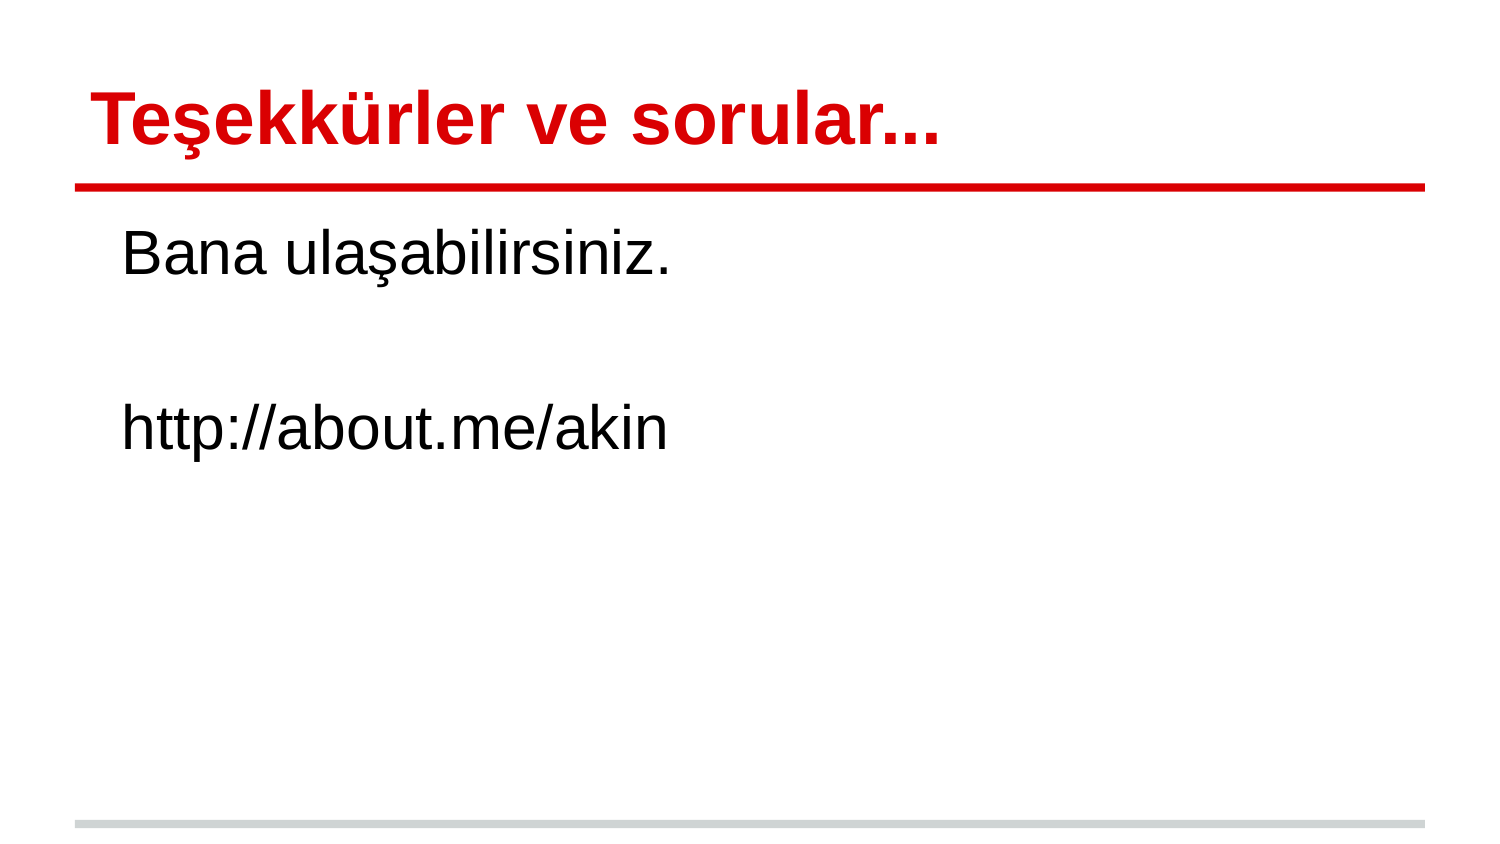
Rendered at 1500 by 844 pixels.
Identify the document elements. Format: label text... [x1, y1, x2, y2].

title Teşekkürler ve sorular... [75, 33, 1425, 175]
list Bana ulaşabilirsiniz. http://about.me/akin [75, 196, 1425, 808]
